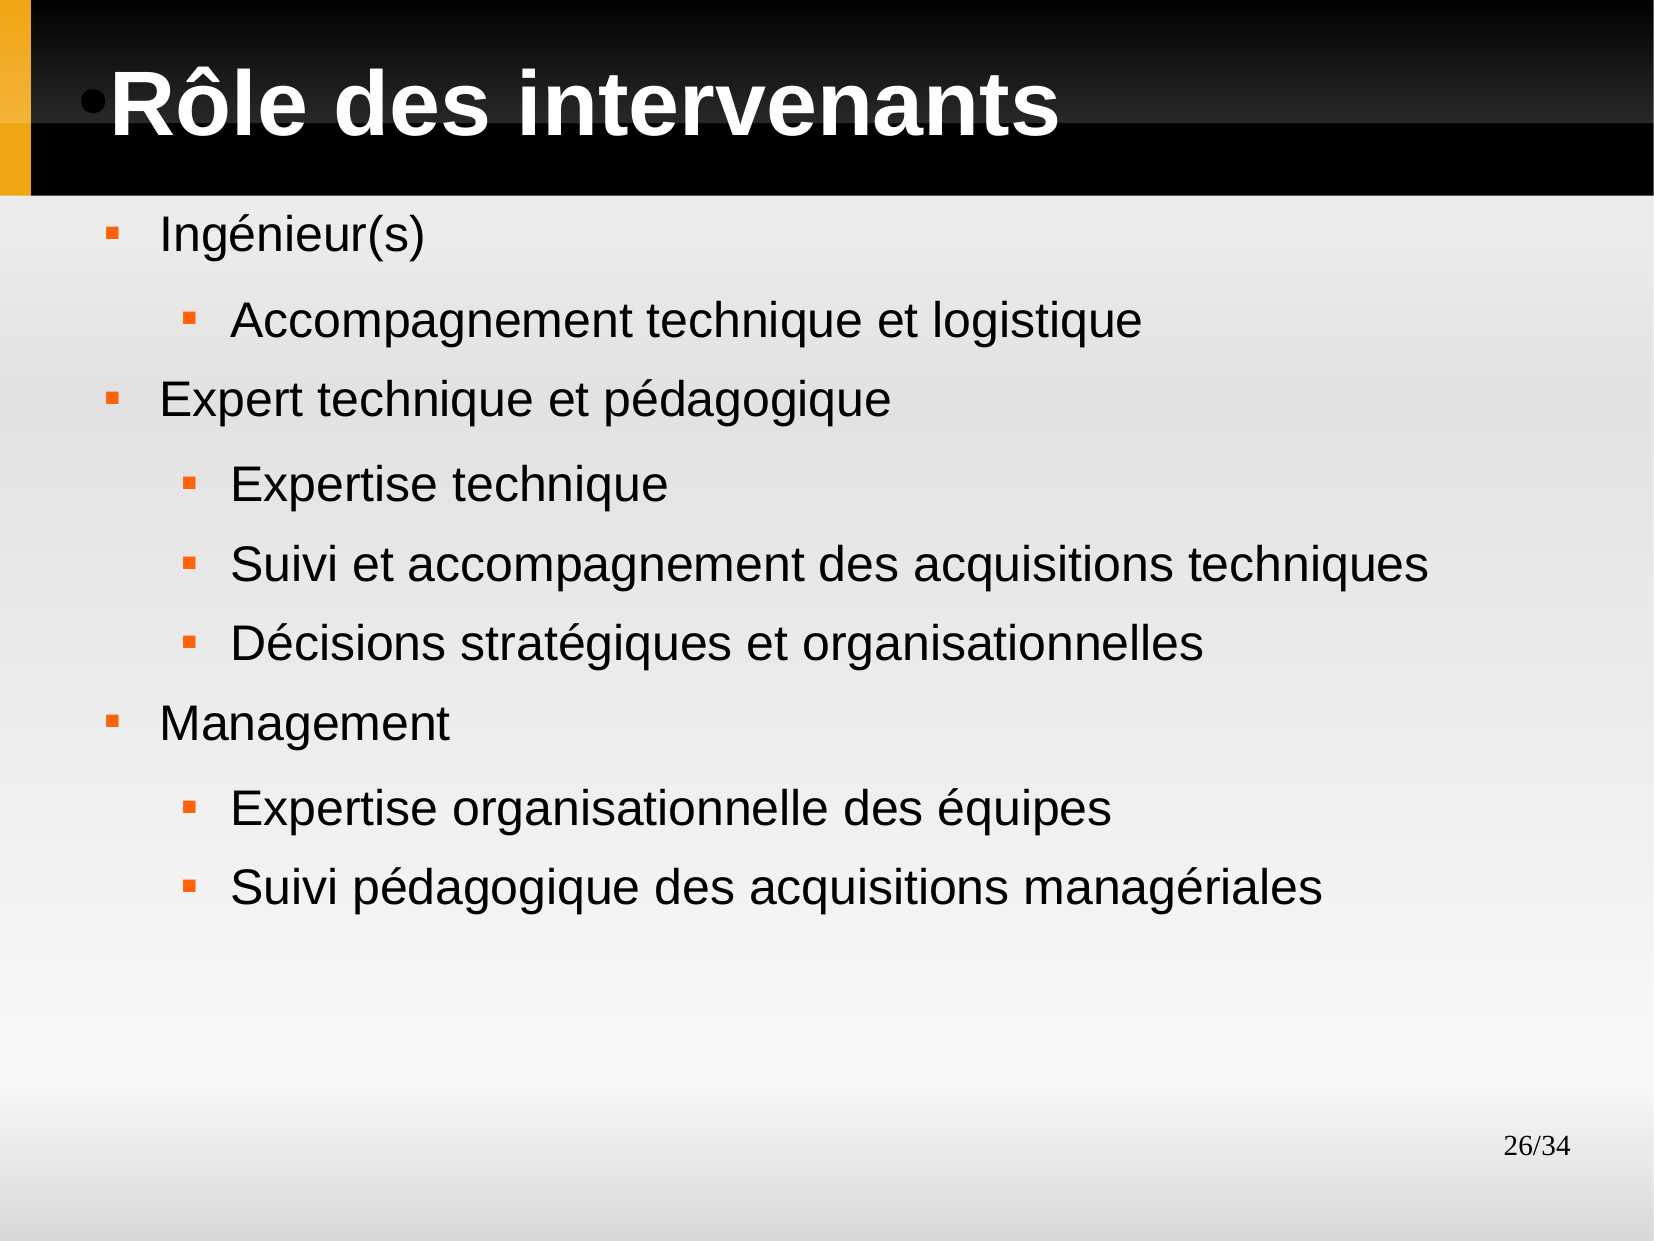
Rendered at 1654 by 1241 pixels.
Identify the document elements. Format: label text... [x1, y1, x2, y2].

list Ingénieur(s) Accompagnement technique et logistique Expert technique et pédagogique Expertise technique Suivi et accompagnement des acquisitions techniques Décisions stratégiques et organisationnelles Management Expertise organisationnelle des équipes Suivi pédagogique des acquisitions managériales [88, 206, 1577, 1080]
picture [0, 0, 1654, 1241]
title Rôle des intervenants [76, 0, 1565, 208]
